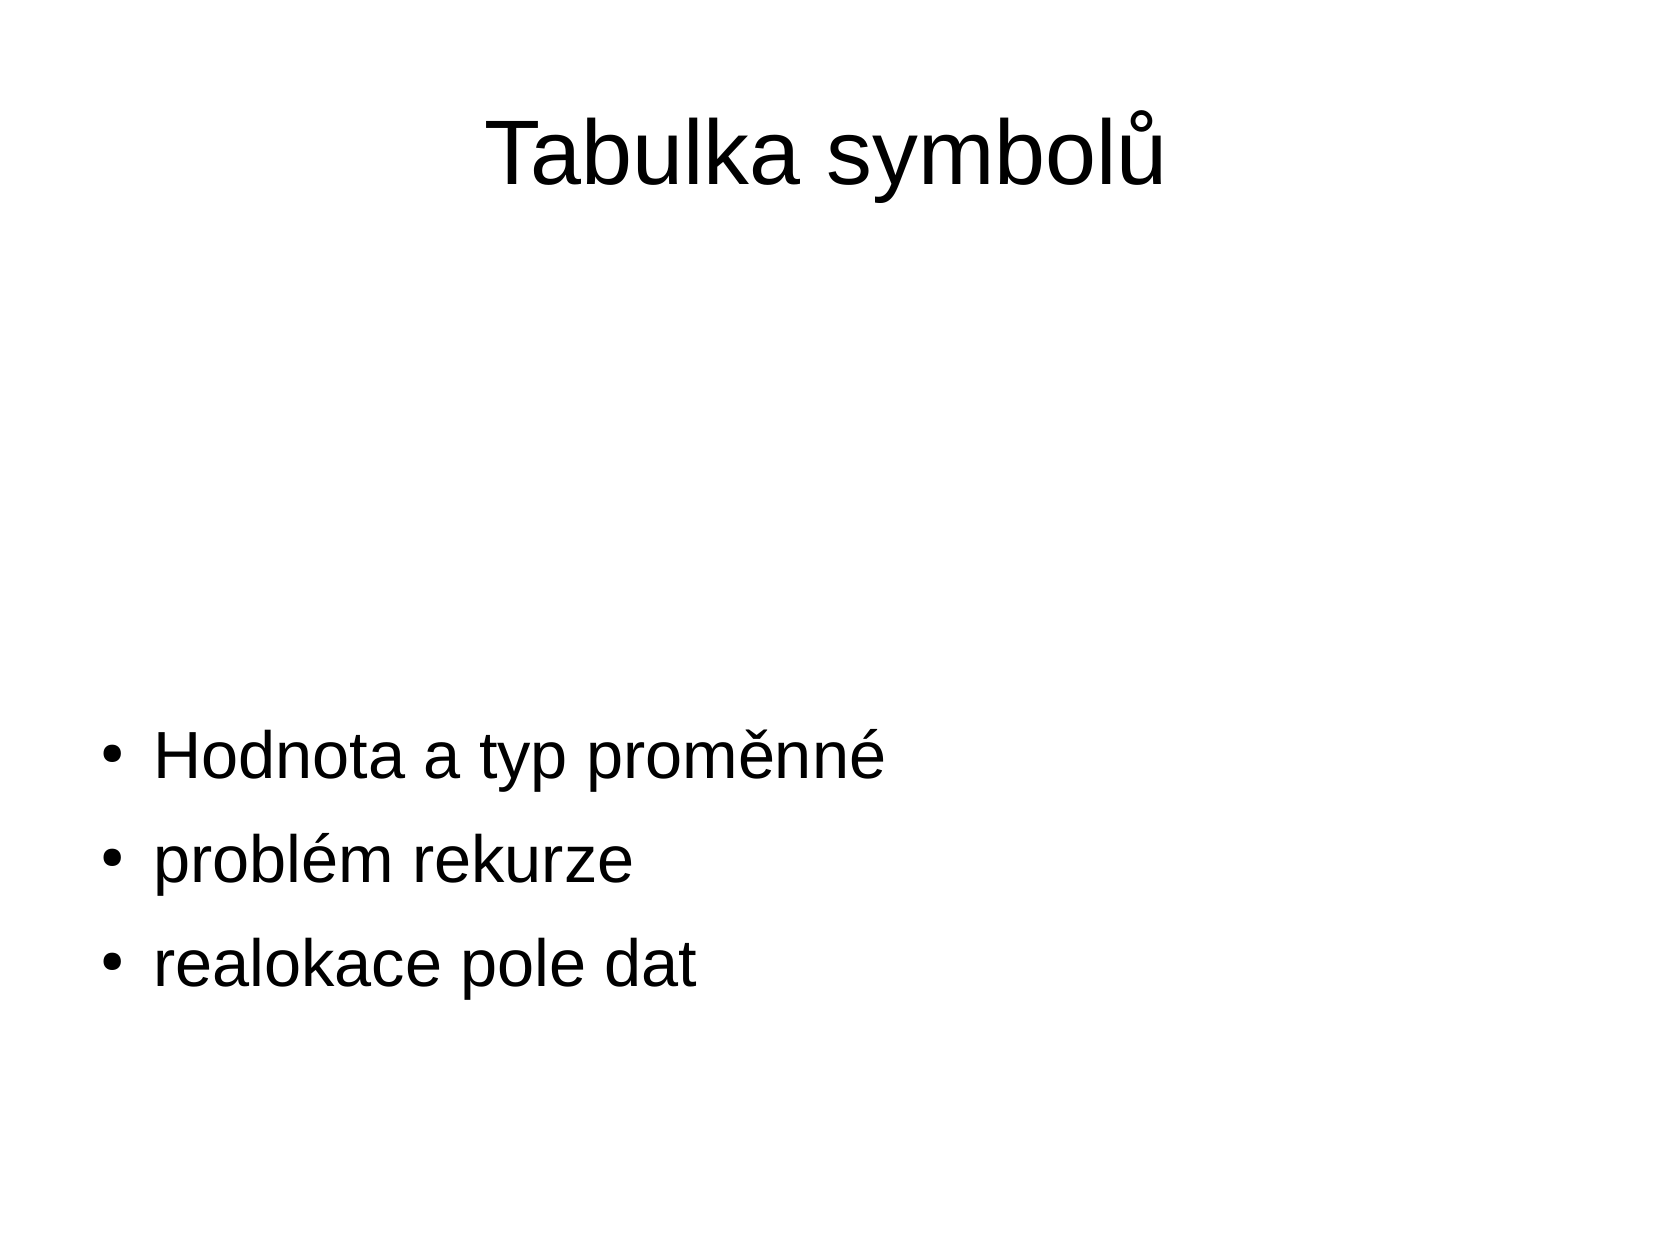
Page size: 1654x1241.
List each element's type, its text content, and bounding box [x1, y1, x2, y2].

title Tabulka symbolů [82, 49, 1571, 257]
list Hodnota a typ proměnné problém rekurze realokace pole dat [82, 717, 1571, 1109]
